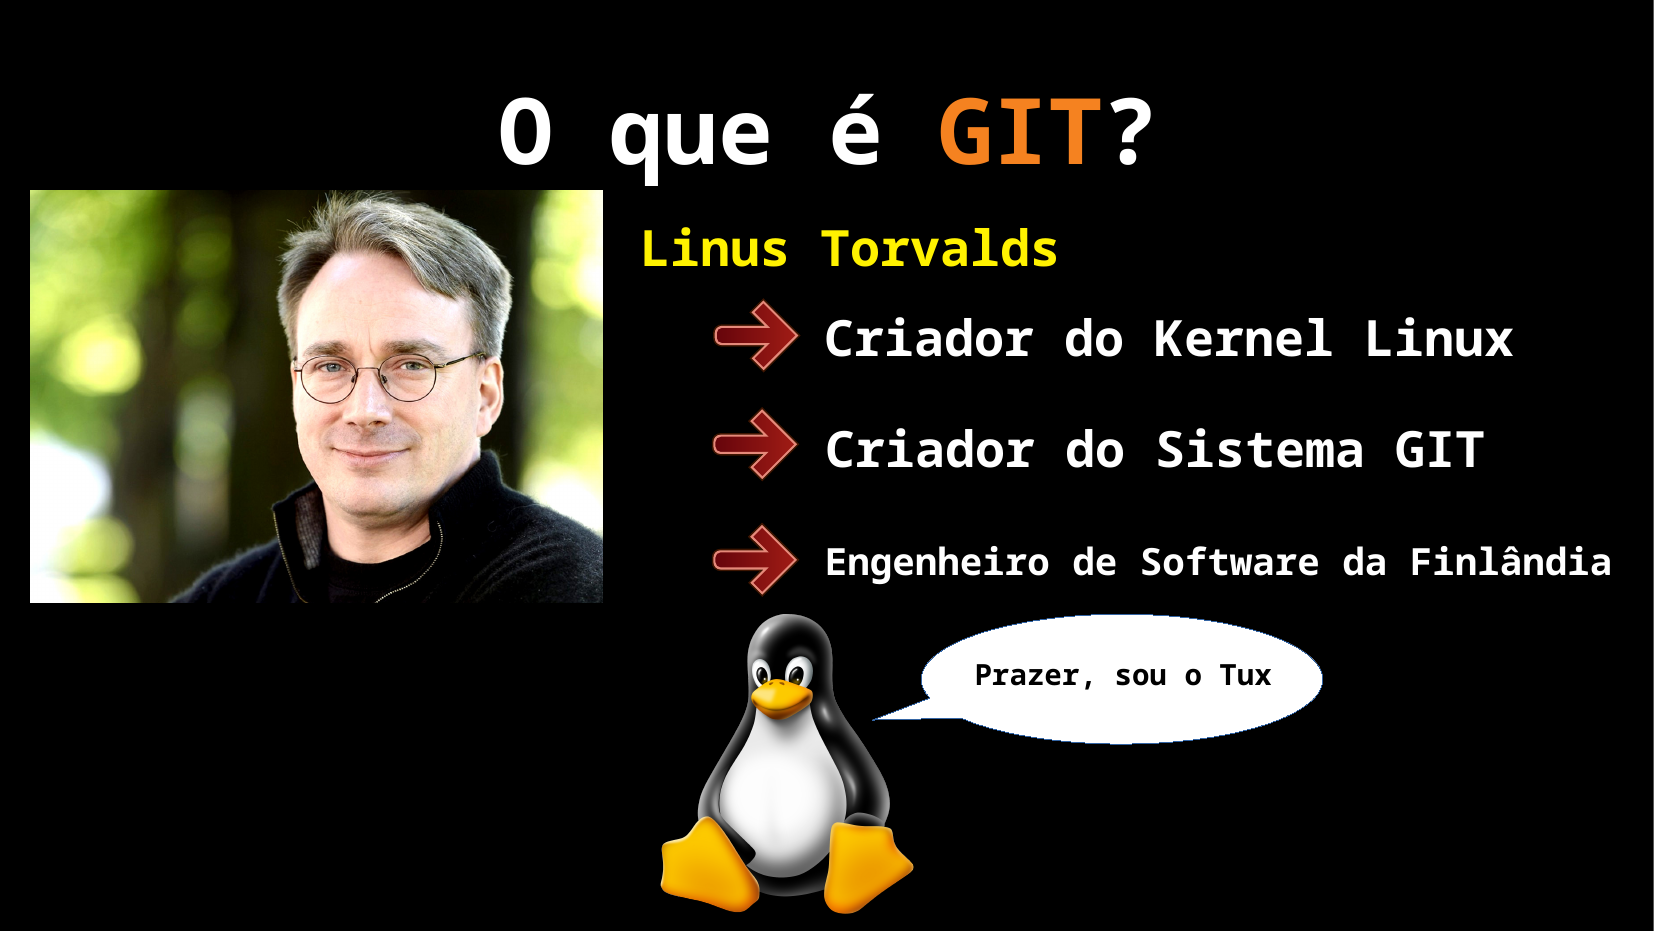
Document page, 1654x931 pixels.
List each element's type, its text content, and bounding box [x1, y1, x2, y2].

picture [0, 0, 1654, 931]
text_box Prazer, sou o Tux [959, 646, 1359, 745]
text_box Linus Torvalds [625, 205, 1076, 284]
text_box Criador do Kernel Linux [809, 295, 1560, 374]
text_box Engenheiro de Software da Finlândia [810, 528, 1628, 591]
text_box O que é GIT? [484, 59, 1174, 190]
text_box [872, 614, 1295, 721]
text_box Criador do Sistema GIT [810, 406, 1501, 485]
